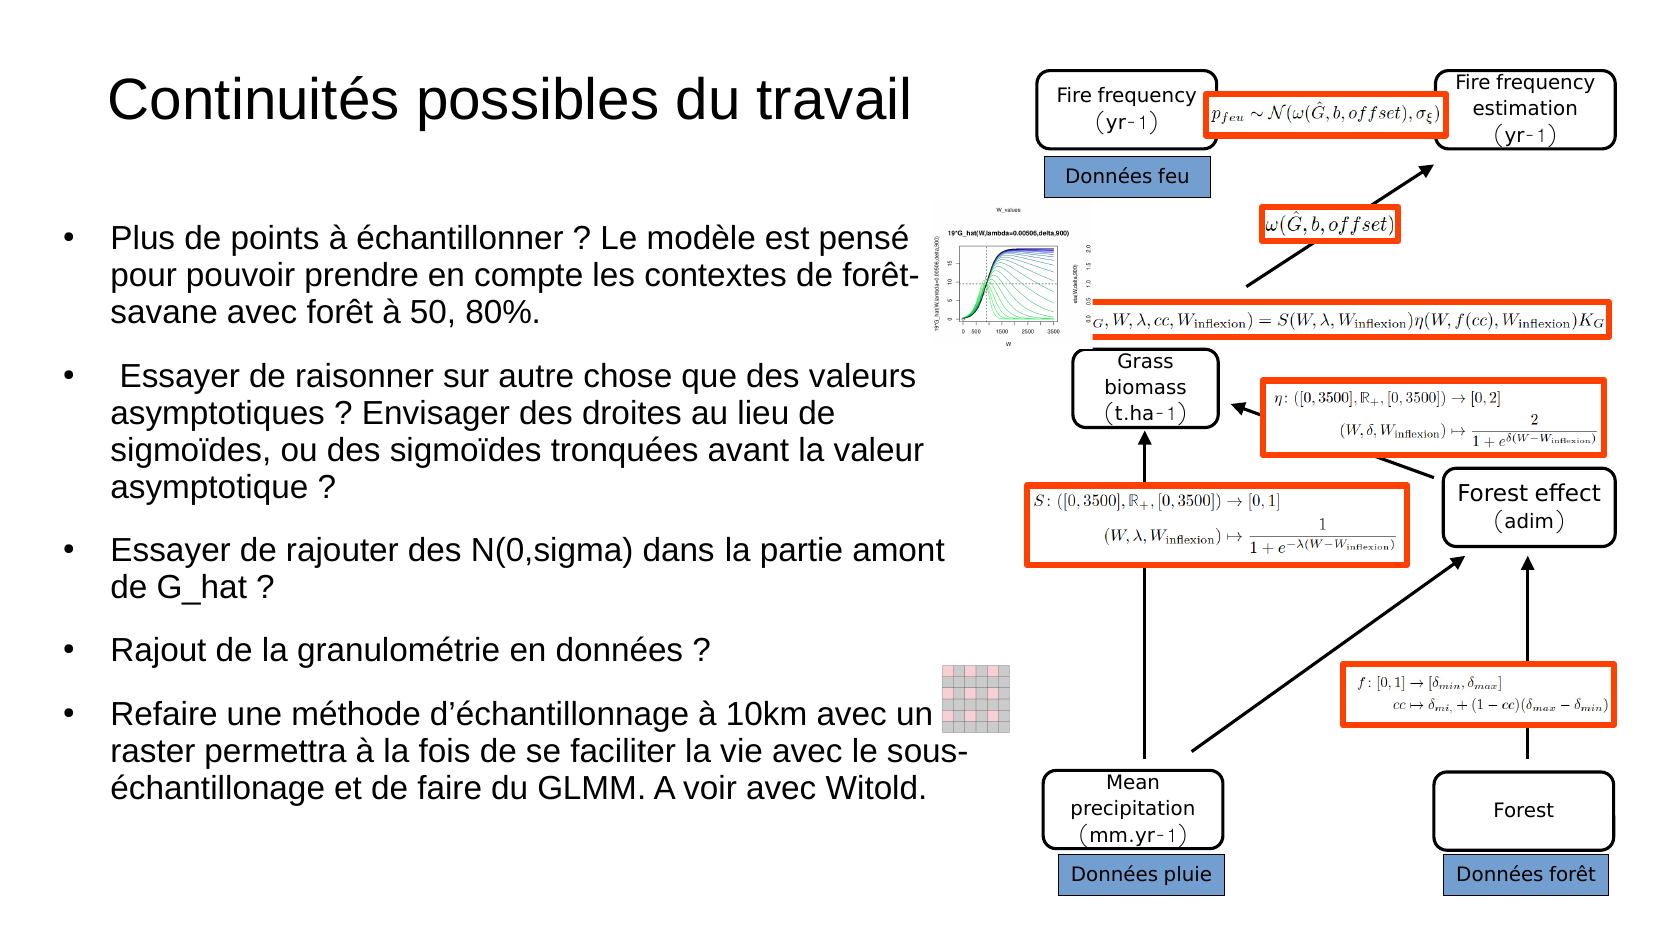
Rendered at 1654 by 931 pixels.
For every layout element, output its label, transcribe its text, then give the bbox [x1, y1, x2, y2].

list Plus de points à échantillonner ? Le modèle est pensé pour pouvoir prendre en compte les contextes de forêt-savane avec forêt à 50, 80%. Essayer de raisonner sur autre chose que des valeurs asymptotiques ? Envisager des droites au lieu de sigmoïdes, ou des sigmoïdes tronquées avant la valeur asymptotique ? Essayer de rajouter des N(0,sigma) dans la partie amont de G_hat ? Rajout de la granulométrie en données ? Refaire une méthode d’échantillonnage à 10km avec un raster permettra à la fois de se faciliter la vie avec le sous-échantillonage et de faire du GLMM. A voir avec Witold. [47, 147, 975, 827]
title Continuités possibles du travail [23, 21, 999, 178]
picture [933, 0, 1654, 931]
